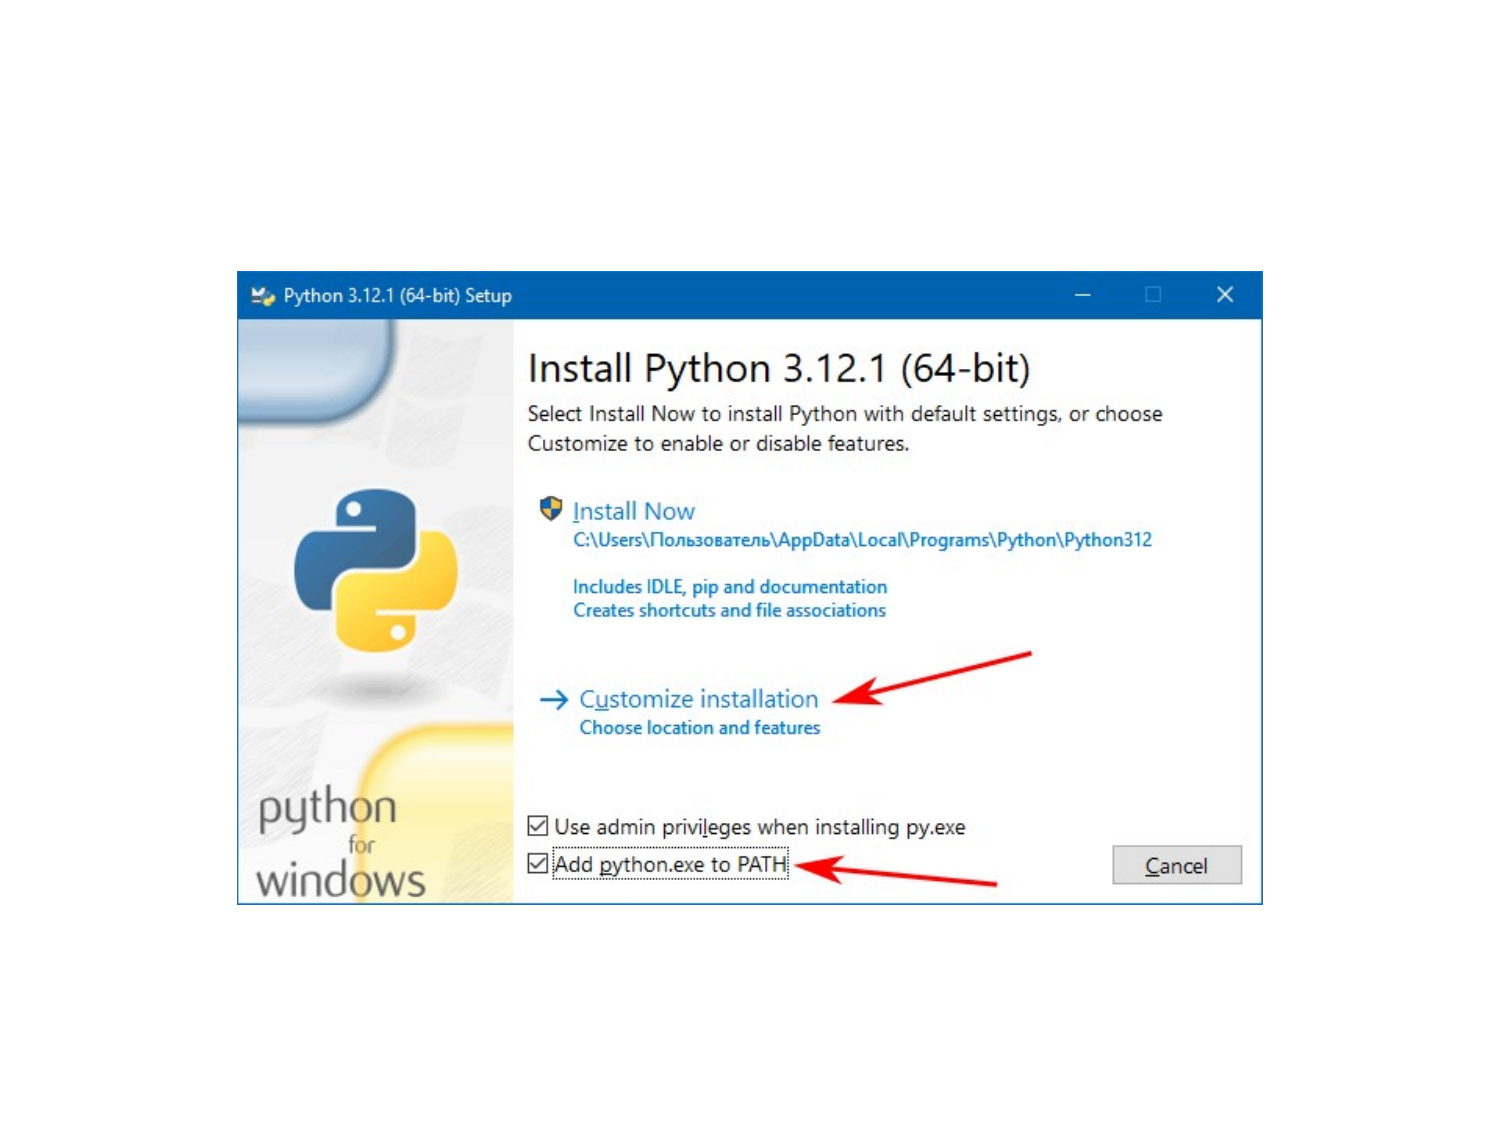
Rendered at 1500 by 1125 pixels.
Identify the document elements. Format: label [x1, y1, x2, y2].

picture [237, 271, 1263, 905]
